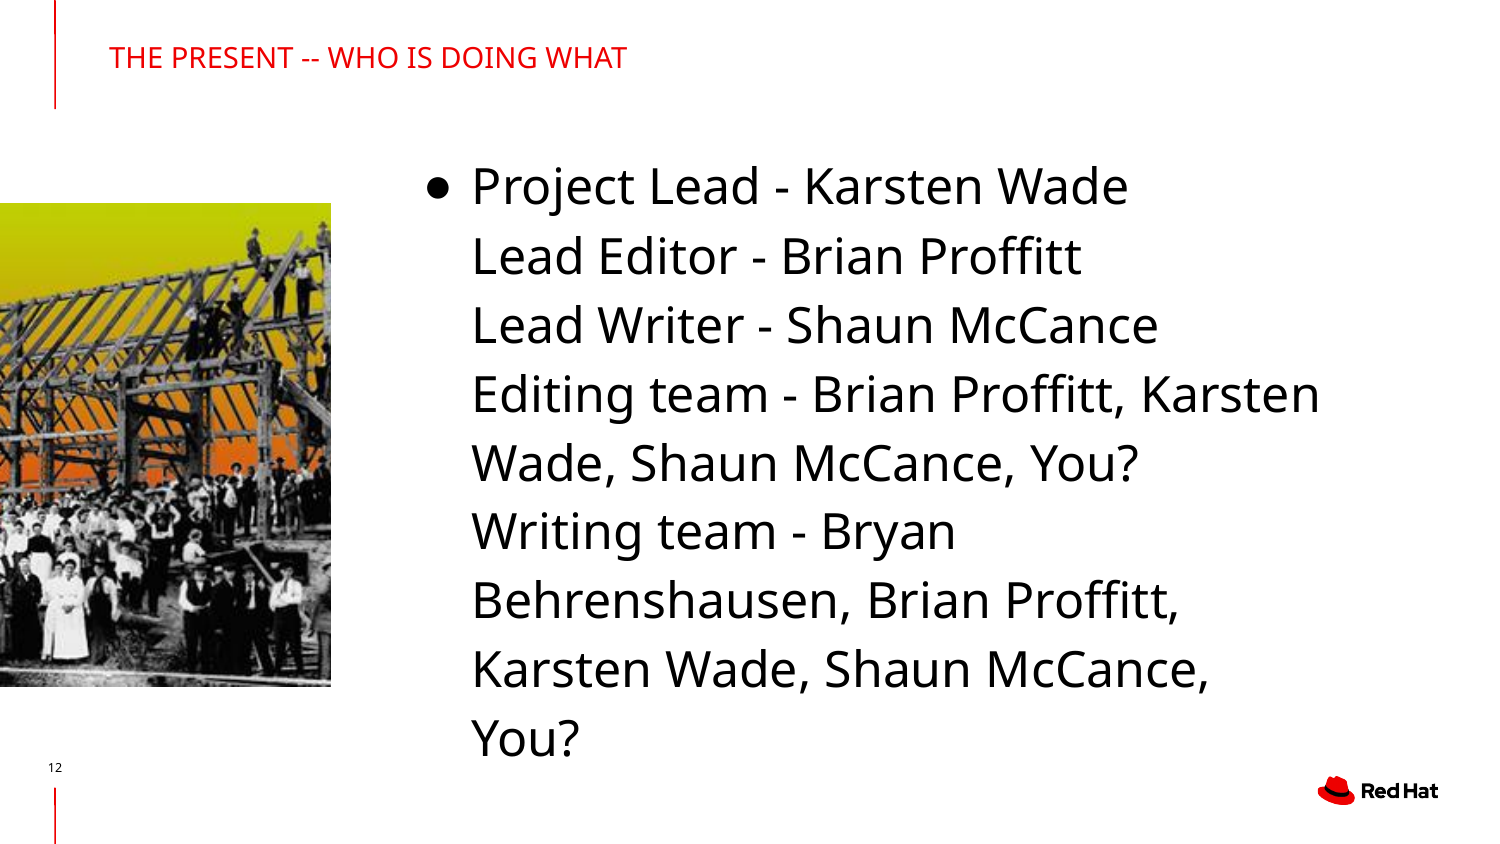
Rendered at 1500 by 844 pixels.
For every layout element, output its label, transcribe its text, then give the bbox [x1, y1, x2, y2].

slide_number <number> [10, 759, 101, 777]
title Project Lead - Karsten Wade Lead Editor - Brian Proffitt Lead Writer - Shaun McCance Editing team - Brian Proffitt, Karsten Wade, Shaun McCance, You? Writing team - Bryan Behrenshausen, Brian Proffitt, Karsten Wade, Shaun McCance, You? [396, 203, 1328, 688]
picture [1317, 776, 1438, 805]
picture [0, 203, 331, 688]
subtitle THE PRESENT -- WHO IS DOING WHAT [55, 6, 689, 108]
